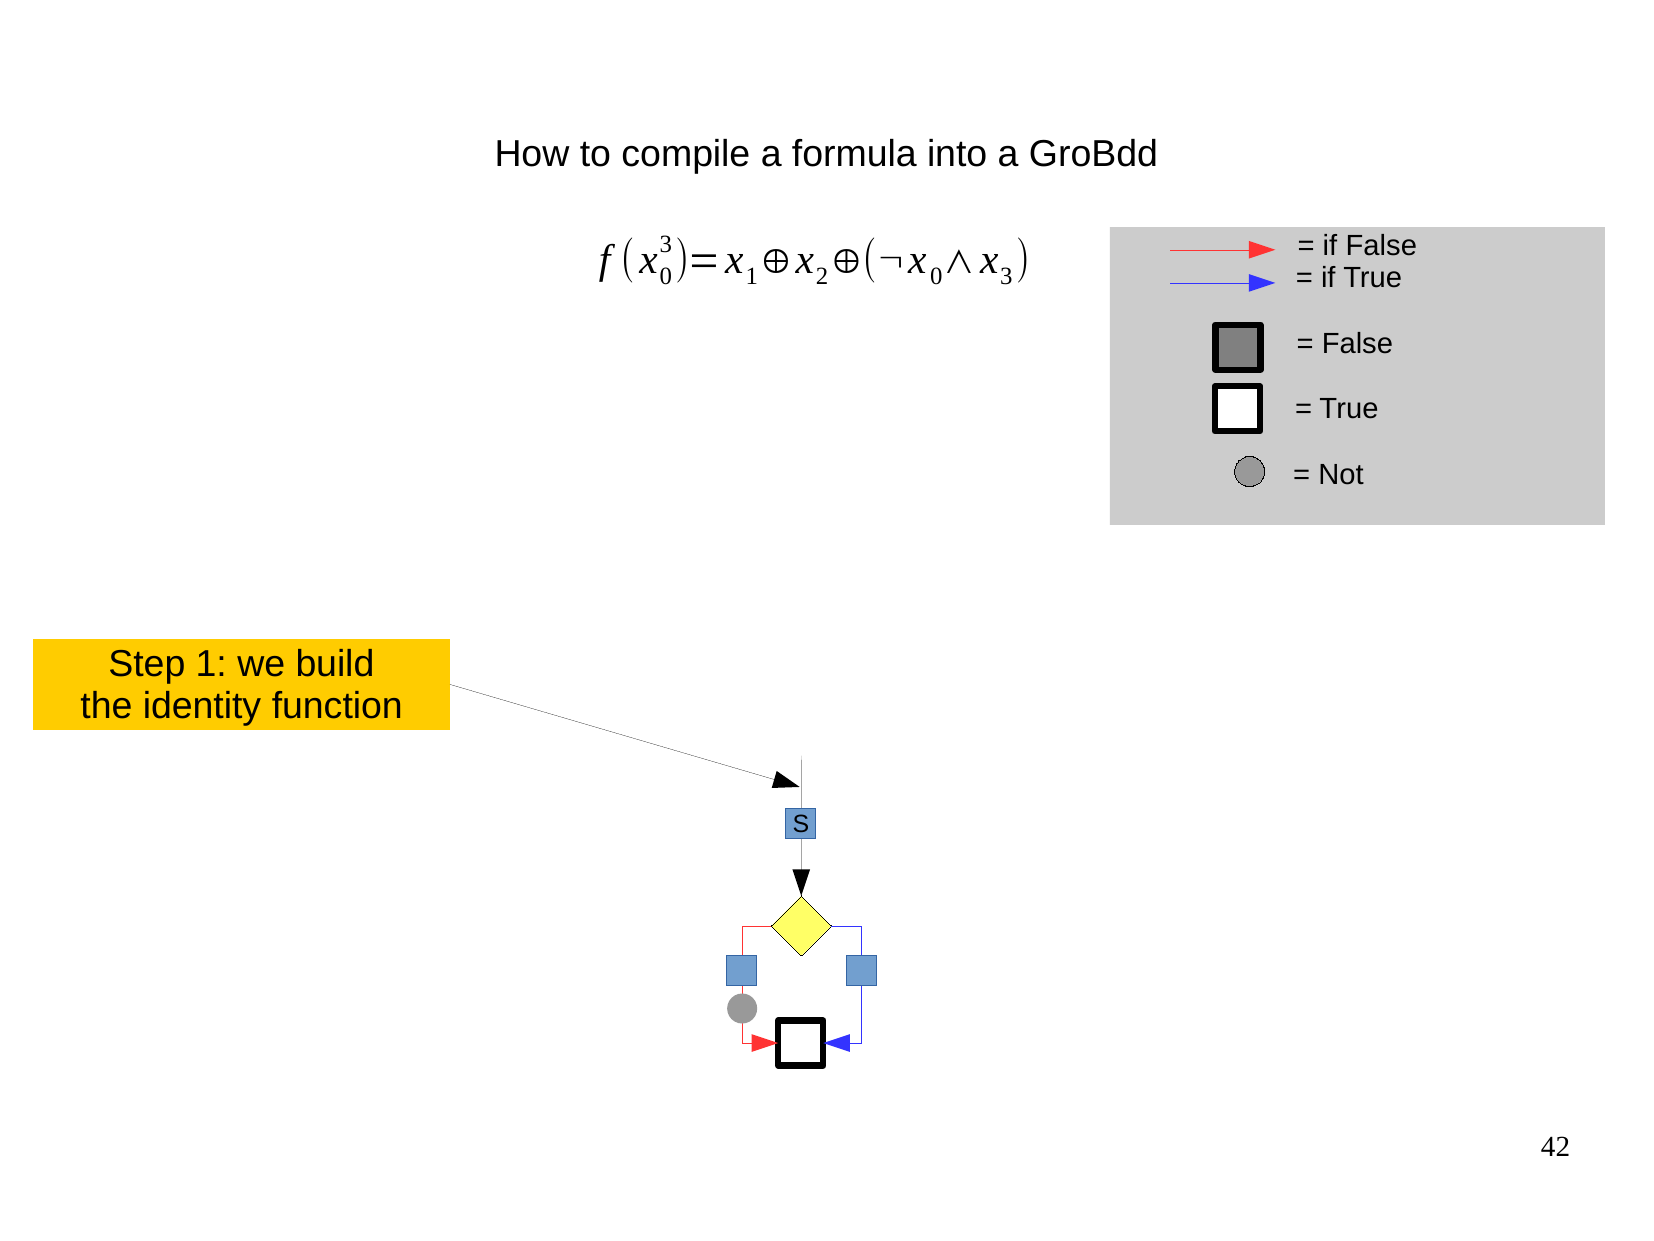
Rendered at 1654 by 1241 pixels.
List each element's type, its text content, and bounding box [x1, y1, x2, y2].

text_box [727, 993, 758, 1024]
text_box [1234, 456, 1265, 487]
text_box Step 1: we build the identity function [33, 639, 450, 730]
text_box [846, 955, 877, 986]
text_box [771, 895, 832, 956]
text_box [726, 955, 757, 986]
text_box [1215, 324, 1261, 370]
text_box [778, 1020, 824, 1066]
chart [590, 257, 1036, 289]
text_box S [785, 808, 816, 839]
text_box [1215, 386, 1261, 432]
text_box = if False = if True = False = True = Not [1109, 227, 1605, 525]
title How to compile a formula into a GroBdd [82, 49, 1571, 257]
